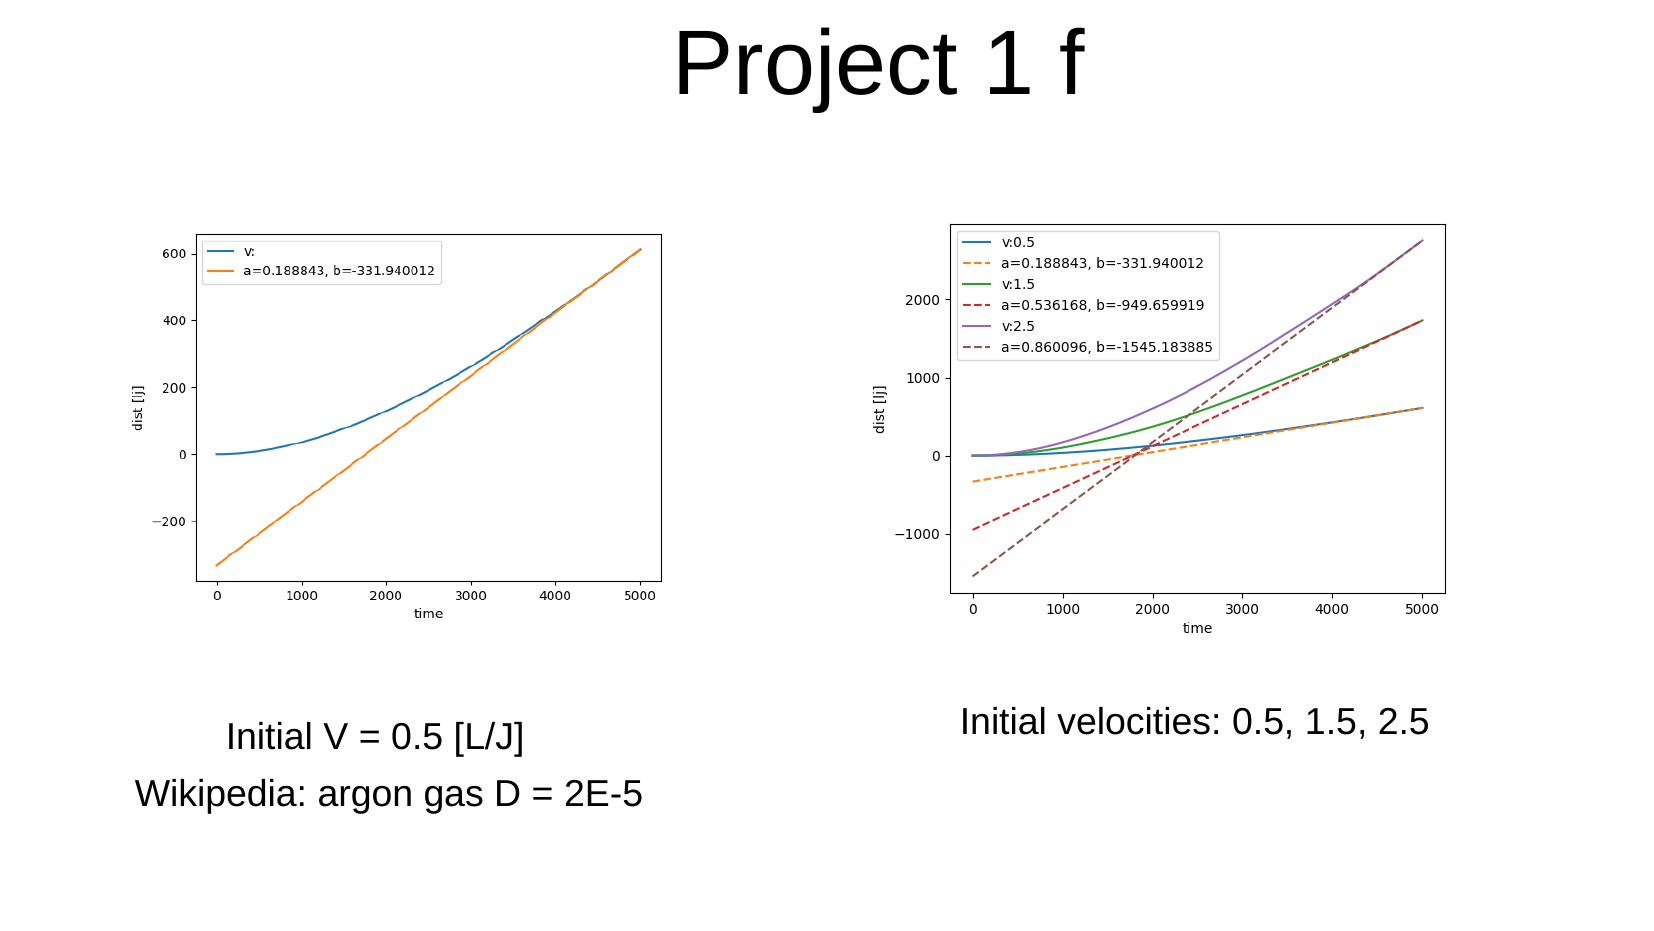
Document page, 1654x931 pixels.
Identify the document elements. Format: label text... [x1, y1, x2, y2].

text_box Initial velocities: 0.5, 1.5, 2.5 [945, 693, 1446, 751]
picture [120, 179, 721, 631]
text_box Wikipedia: argon gas D = 2E-5 [120, 765, 659, 822]
picture [870, 166, 1508, 646]
title Project 1 f [135, 0, 1624, 141]
text_box Initial V = 0.5 [L/J] [211, 708, 541, 766]
